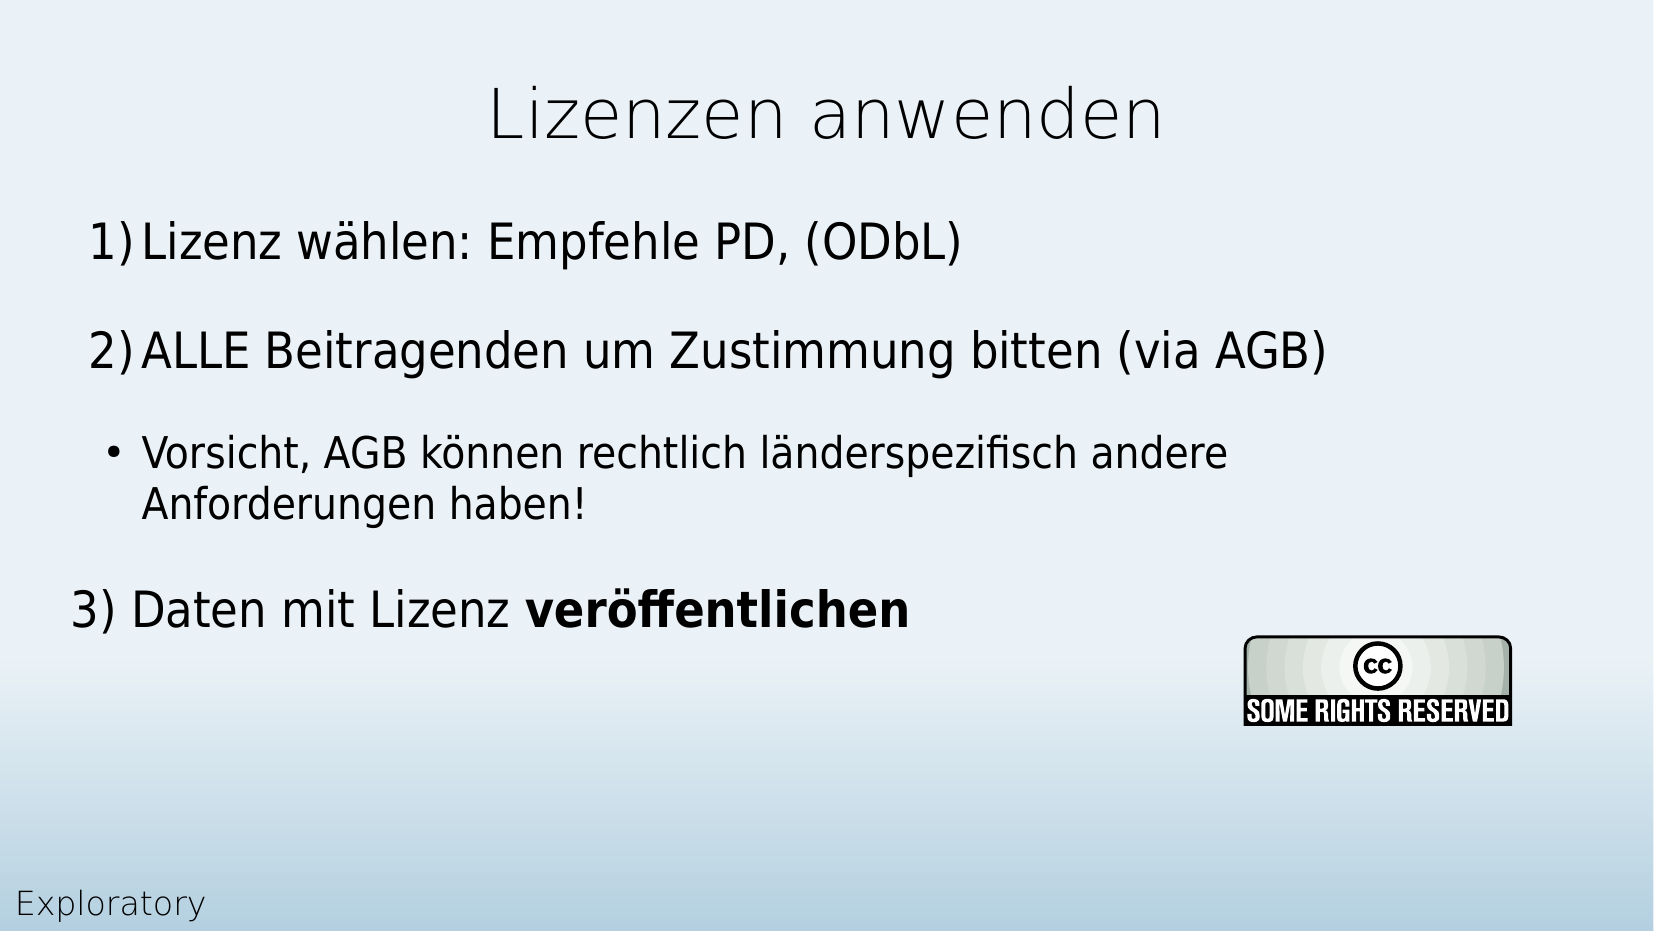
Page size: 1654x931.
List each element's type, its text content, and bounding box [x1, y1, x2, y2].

title Lizenzen anwenden [82, 37, 1571, 193]
list Lizenz wählen: Empfehle PD, (ODbL) ALLE Beitragenden um Zustimmung bitten (via AGB) Vorsicht, AGB können rechtlich länderspezifisch andere Anforderungen haben! Daten mit Lizenz veröffentlichen [70, 212, 1536, 815]
picture [1228, 519, 1524, 815]
